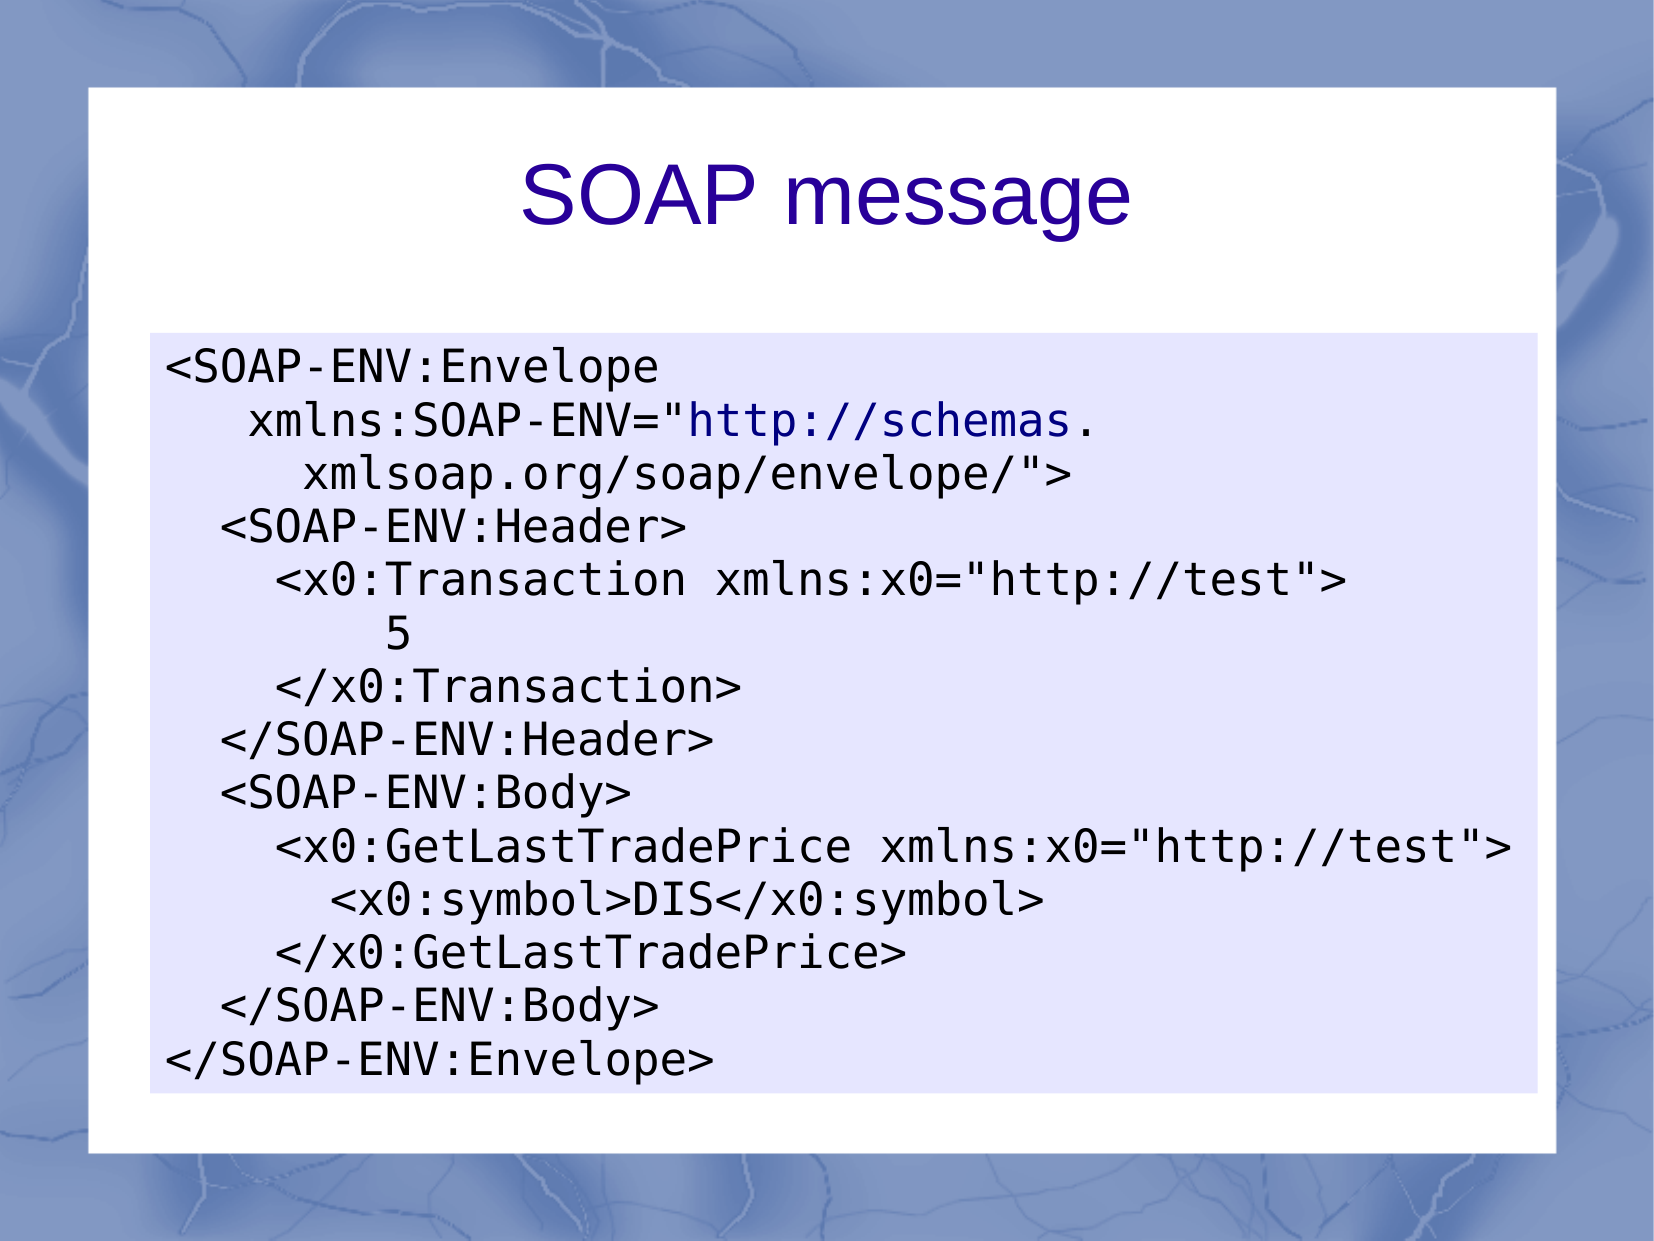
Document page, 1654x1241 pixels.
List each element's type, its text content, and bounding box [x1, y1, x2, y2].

picture [0, 0, 1654, 1241]
title SOAP message [118, 90, 1536, 298]
text_box <SOAP-ENV:Envelope xmlns:SOAP-ENV="http://schemas. xmlsoap.org/soap/envelope/"> <SOAP-ENV:Header> <x0:Transaction xmlns:x0="http://test"> 5 </x0:Transaction> </SOAP-ENV:Header> <SOAP-ENV:Body> <x0:GetLastTradePrice xmlns:x0="http://test"> <x0:symbol>DIS</x0:symbol> </x0:GetLastTradePrice> </SOAP-ENV:Body> </SOAP-ENV:Envelope> [150, 332, 1538, 1094]
